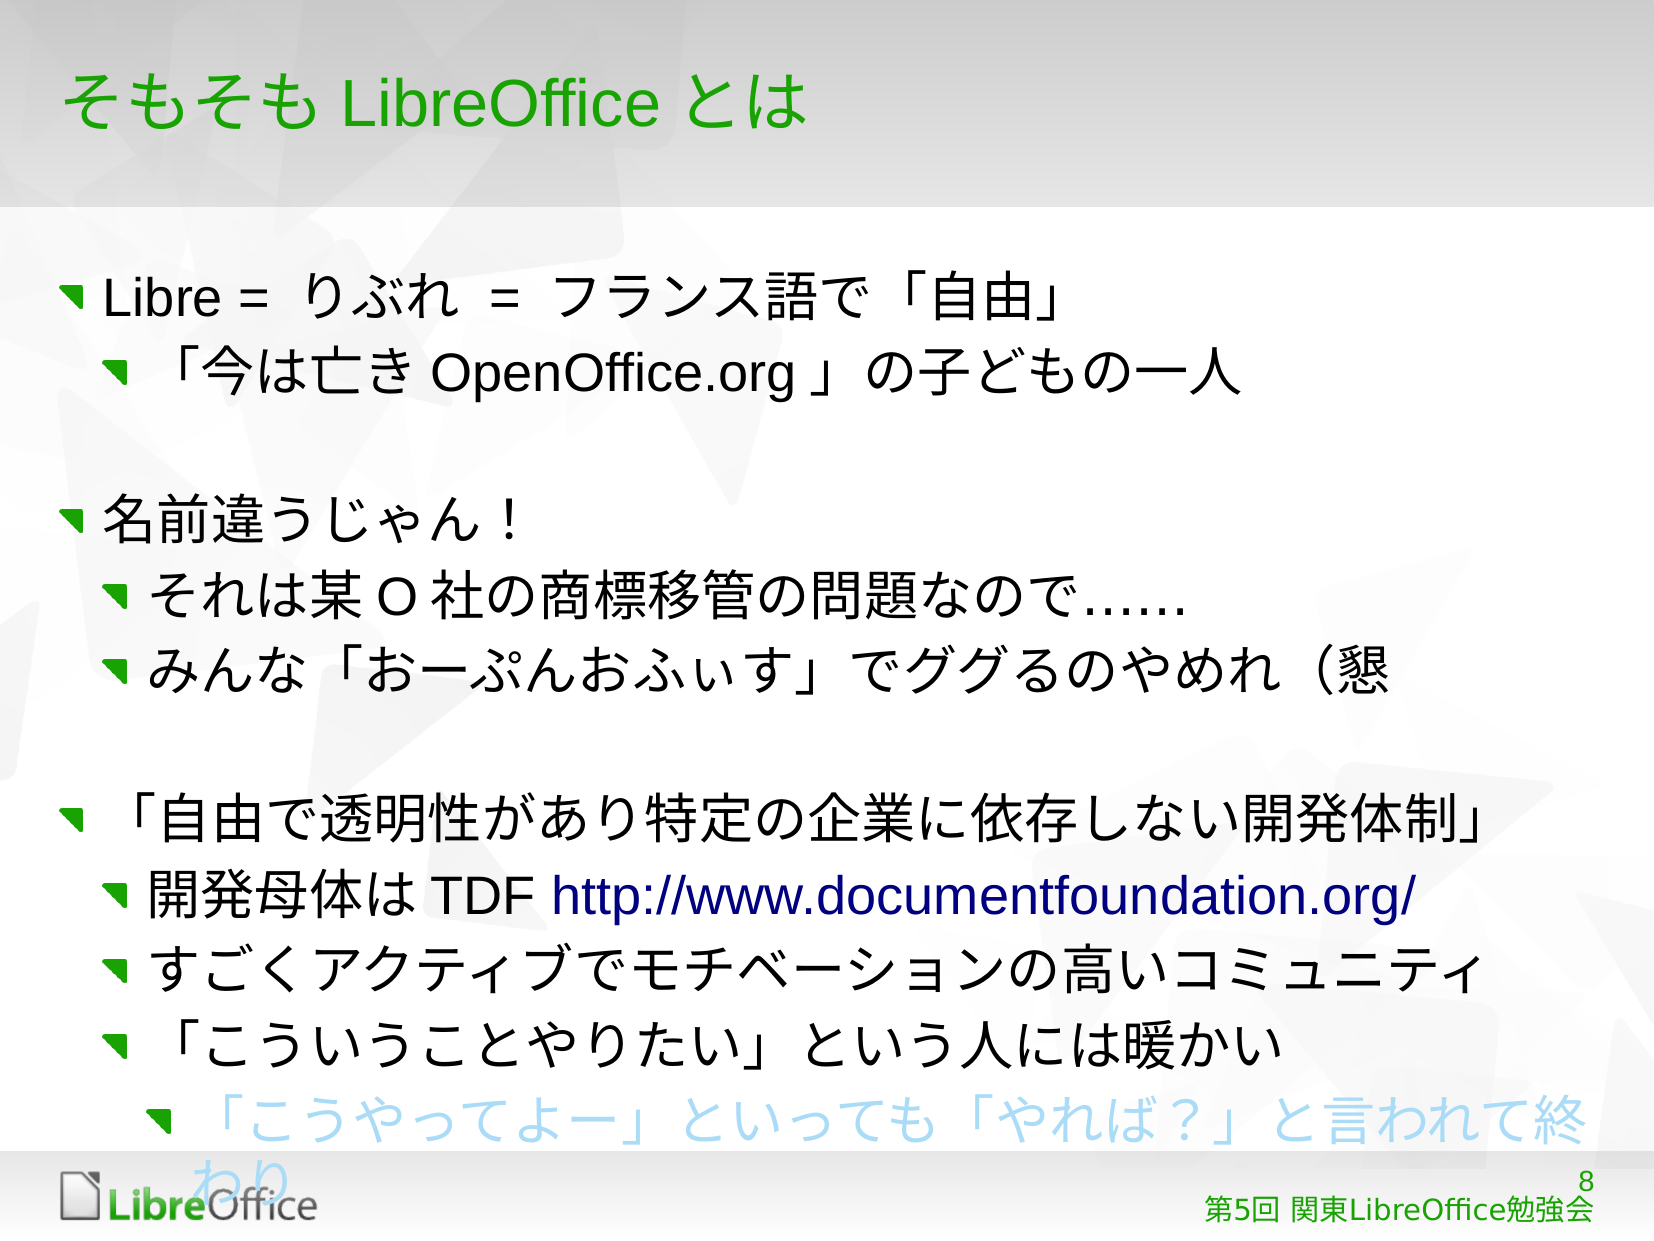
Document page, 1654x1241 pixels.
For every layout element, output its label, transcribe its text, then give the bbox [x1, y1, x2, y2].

title そもそもLibreOfficeとは [59, 29, 1595, 178]
picture [915, 548, 1654, 1169]
list Libre = りぶれ = フランス語で「自由」 「今は亡きOpenOffice.org」の子どもの一人 名前違うじゃん！ それは某O社の商標移管の問題なので…… みんな「おーぷんおふぃす」でググるのやめれ（懇 「自由で透明性があり特定の企業に依存しない開発体制」 開発母体はTDF http://www.documentfoundation.org/ すごくアクティブでモチベーションの高いコミュニティ 「こういうことやりたい」という人には暖かい 「こうやってよー」といっても「やれば？」と言われて終わり [59, 265, 1595, 1159]
picture [0, 0, 783, 931]
picture [41, 1152, 337, 1240]
